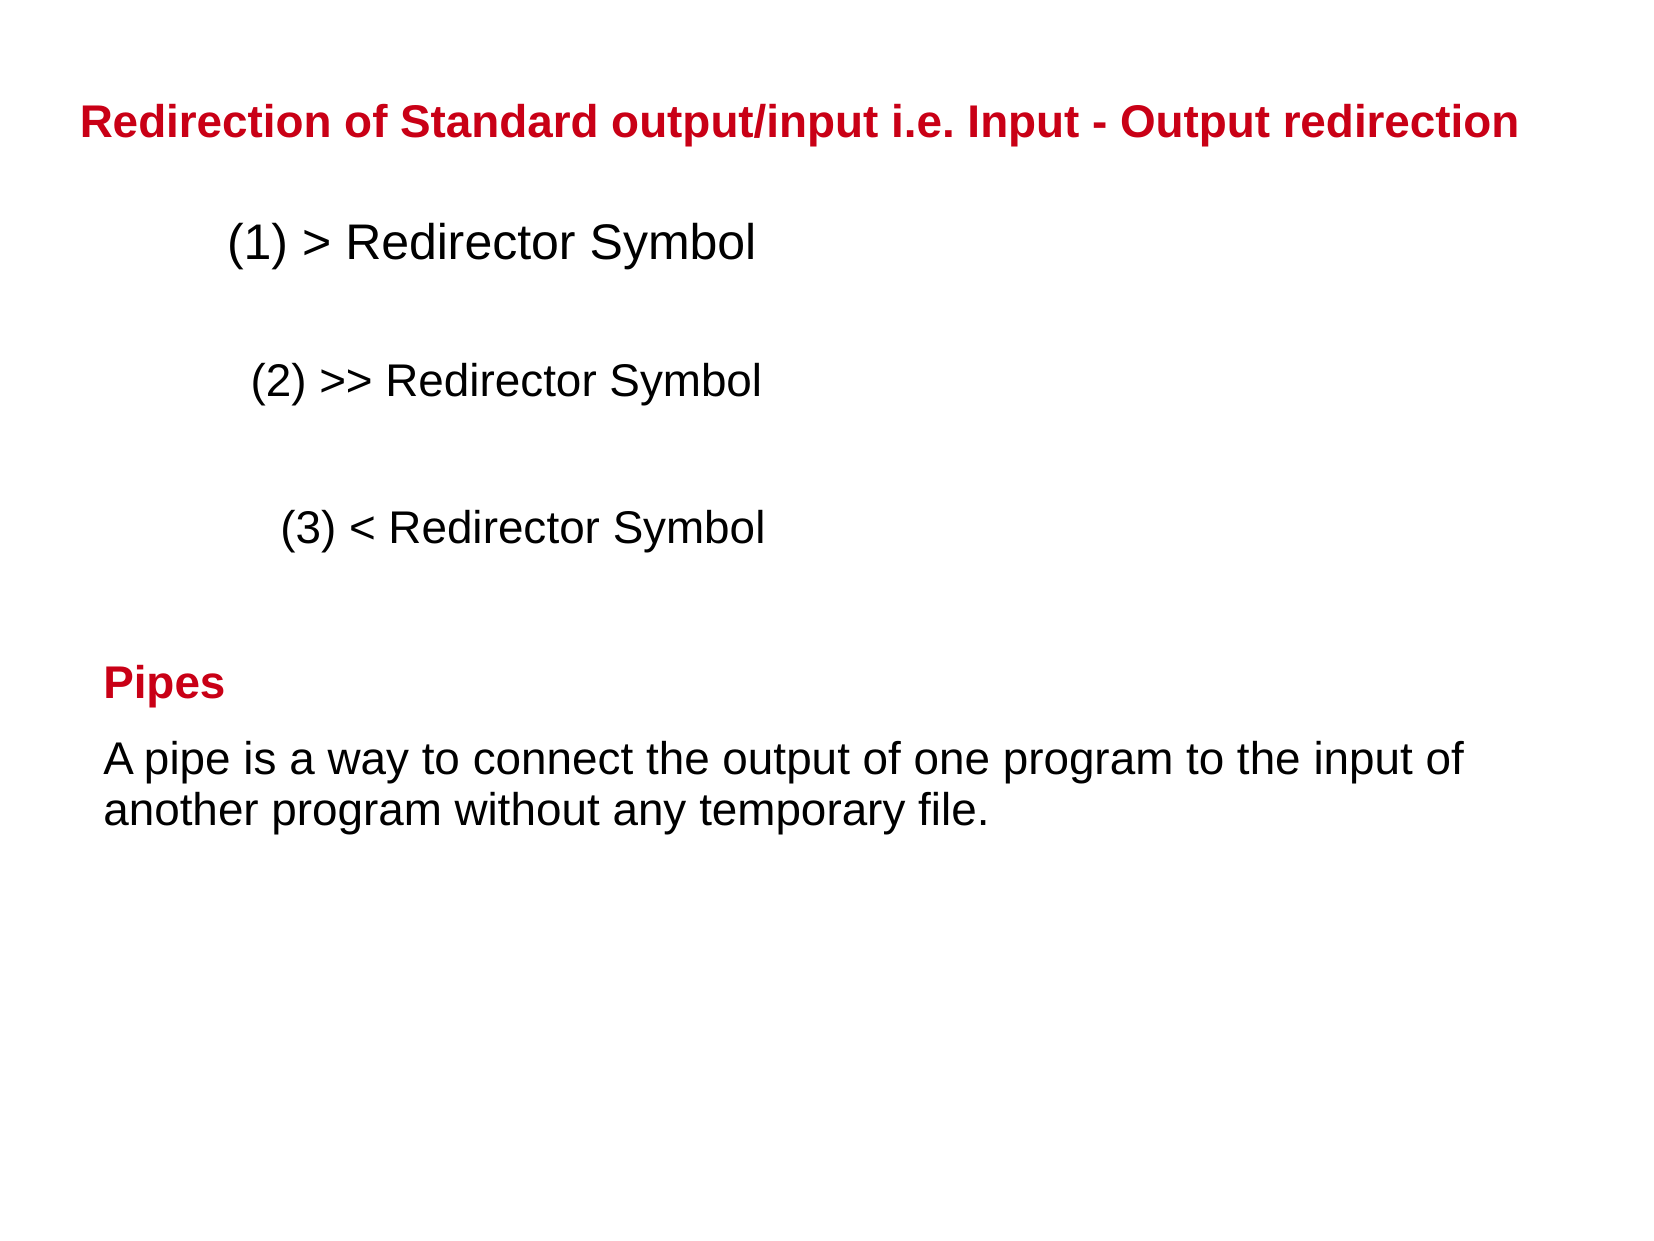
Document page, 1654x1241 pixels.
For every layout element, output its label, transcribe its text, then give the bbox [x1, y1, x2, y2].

text_box Pipes A pipe is a way to connect the output of one program to the input of another program without any temporary file. [88, 649, 1565, 892]
text_box (2) >> Redirector Symbol [235, 347, 857, 414]
text_box (1) > Redirector Symbol [212, 206, 857, 278]
text_box Redirection of Standard output/input i.e. Input - Output redirection [65, 88, 1536, 203]
text_box (3) < Redirector Symbol [265, 494, 851, 562]
